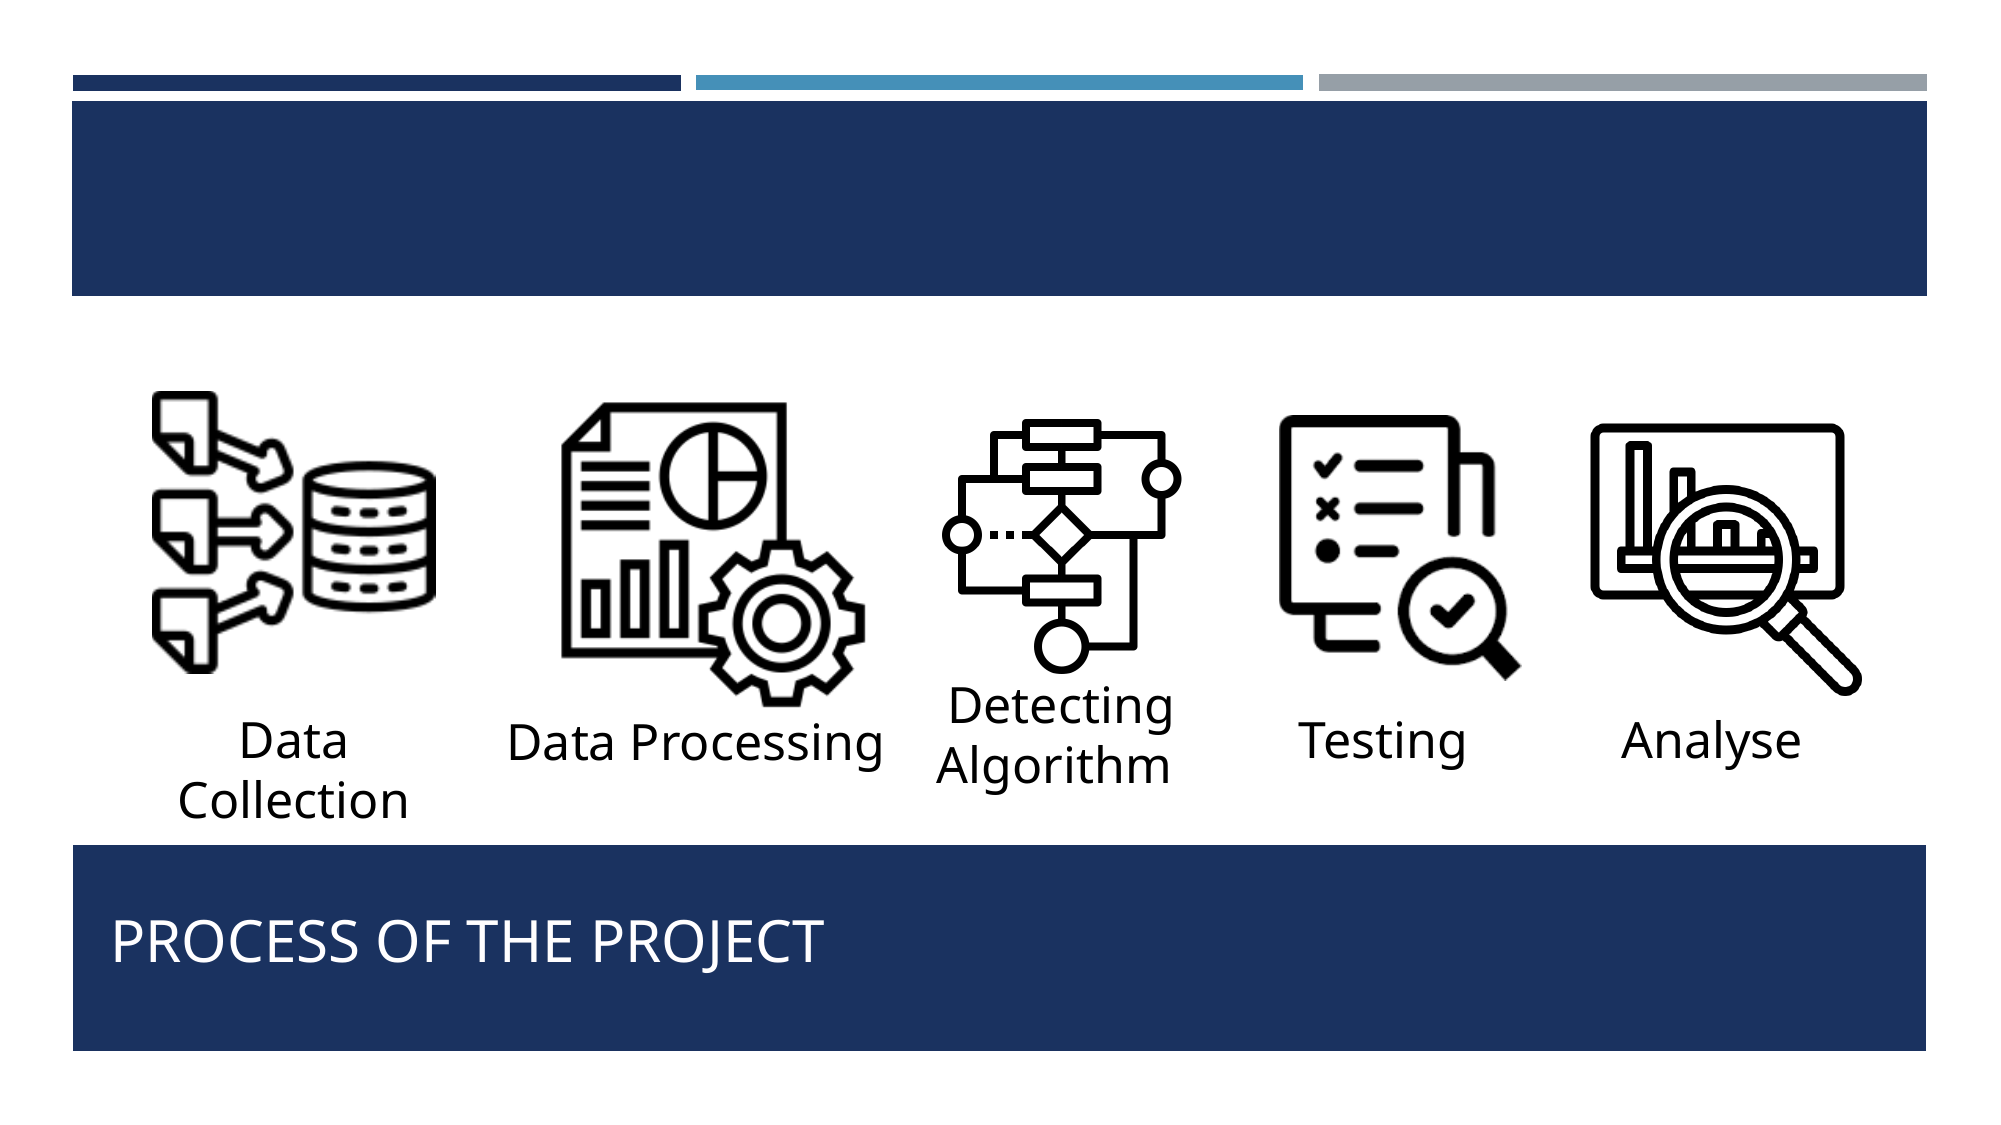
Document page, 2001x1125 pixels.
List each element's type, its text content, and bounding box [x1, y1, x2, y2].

text_box Data Collection [124, 708, 464, 784]
picture [152, 391, 436, 674]
text_box Detecting Algorithm [907, 673, 1215, 748]
text_box Analyse [1565, 708, 1873, 783]
text_box Testing [1236, 708, 1544, 783]
picture [1279, 415, 1522, 681]
text_box [73, 845, 1926, 1051]
picture [934, 419, 1189, 674]
text_box Data Processing [505, 710, 886, 785]
picture [1586, 419, 1866, 700]
title PROCESS OF THE PROJECT [95, 863, 1905, 982]
picture [557, 398, 870, 712]
